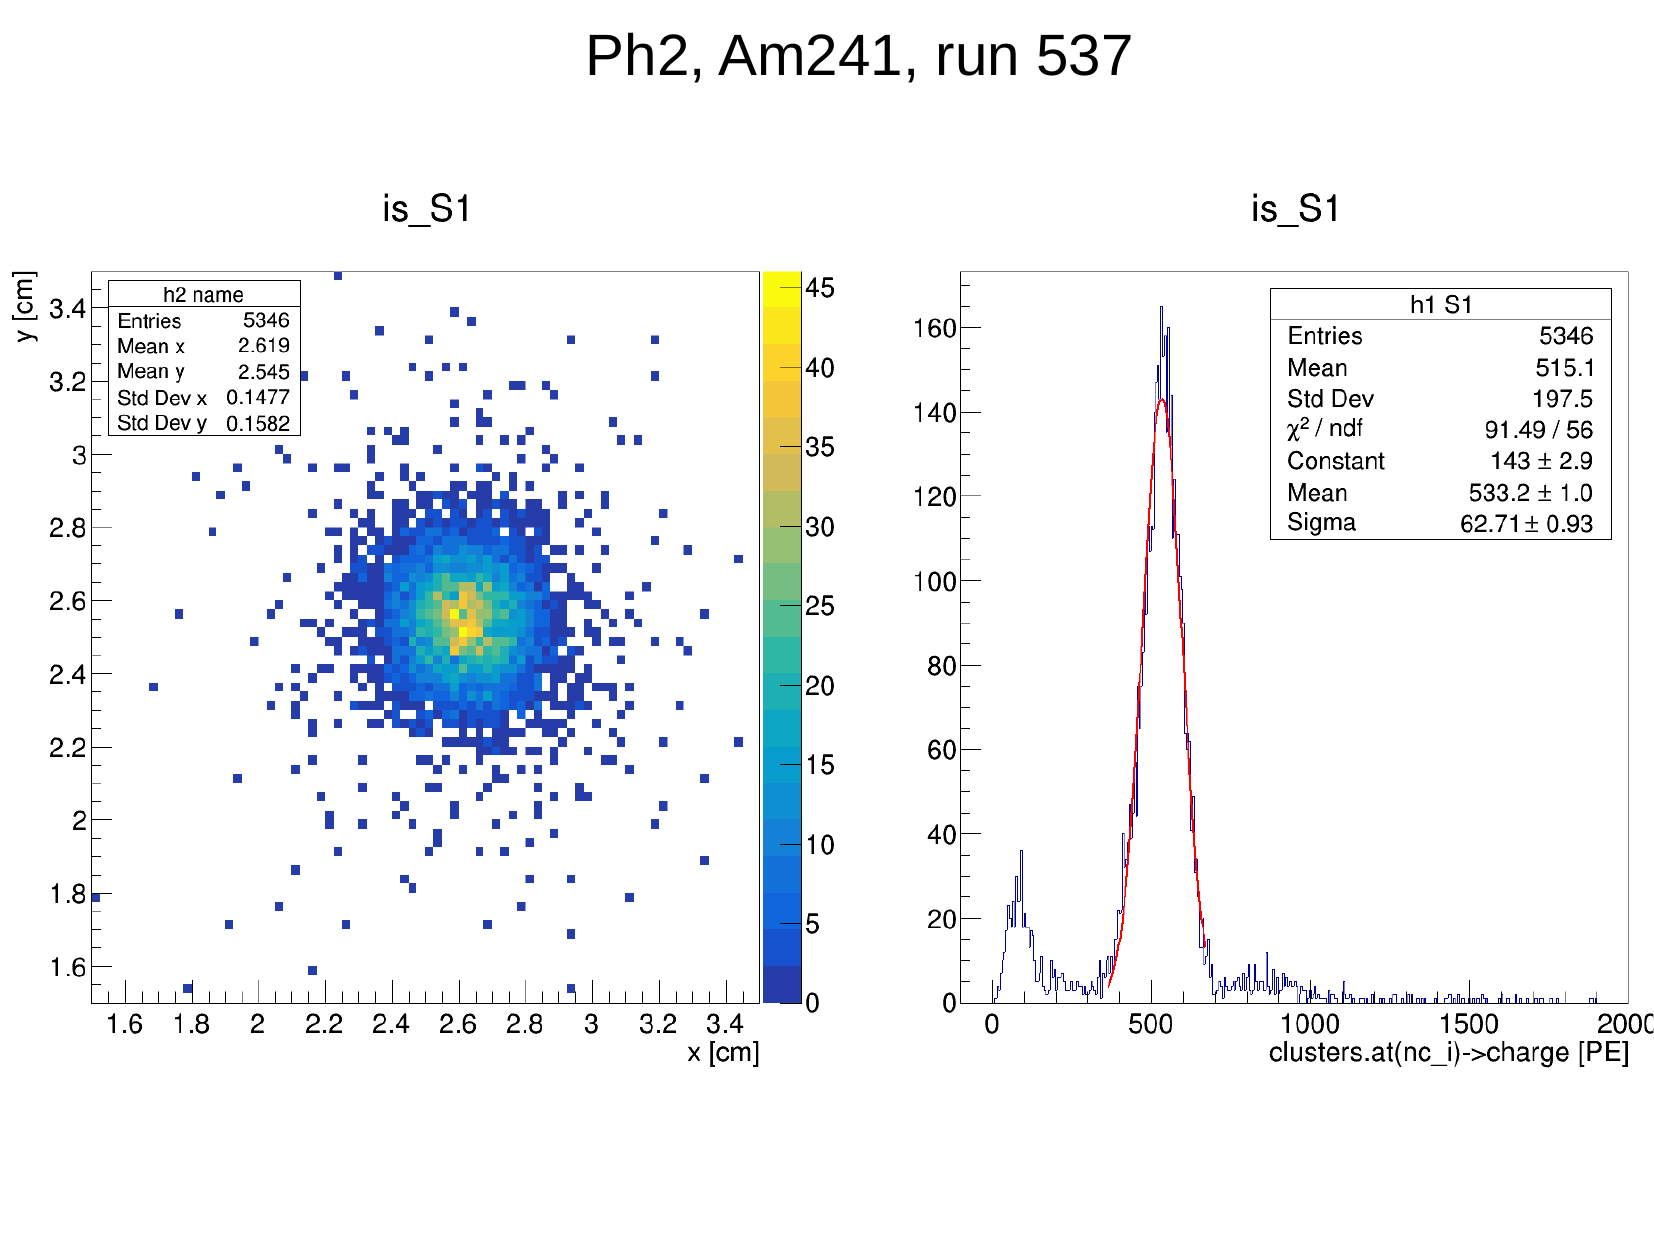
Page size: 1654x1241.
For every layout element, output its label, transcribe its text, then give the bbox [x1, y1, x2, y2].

picture [6, 175, 1654, 1072]
text_box Ph2, Am241, run 537 [519, 15, 1201, 151]
